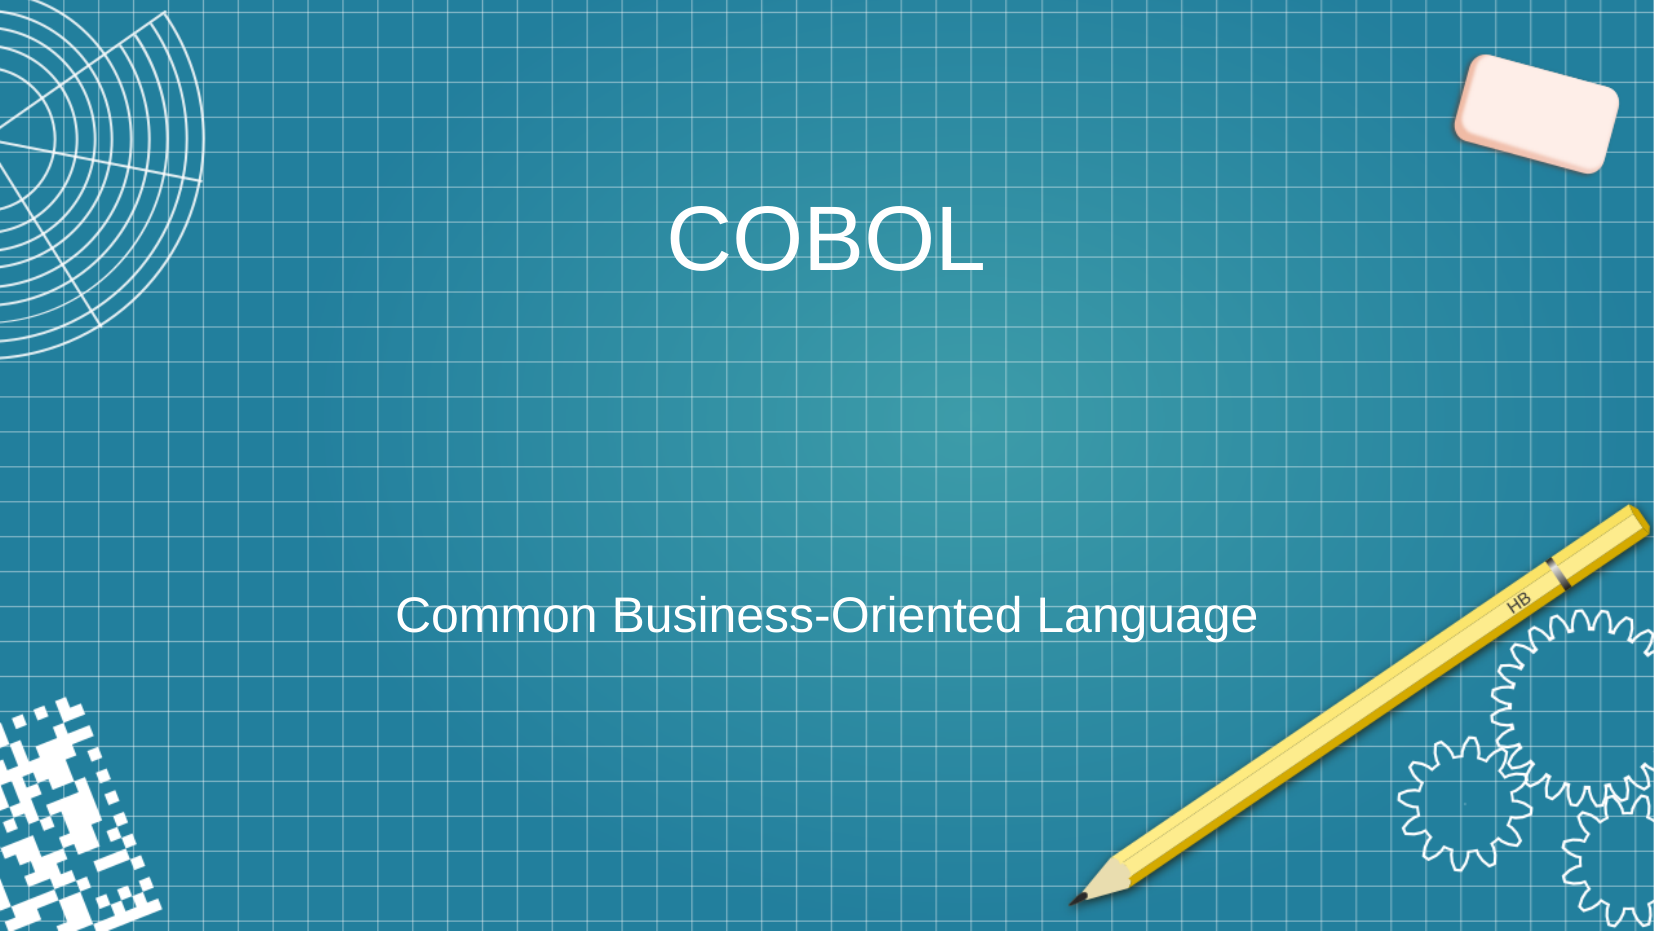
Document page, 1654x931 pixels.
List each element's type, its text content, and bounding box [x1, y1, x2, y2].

title COBOL [82, 132, 1571, 346]
subtitle Common Business-Oriented Language [82, 389, 1571, 842]
picture [0, 0, 1654, 931]
